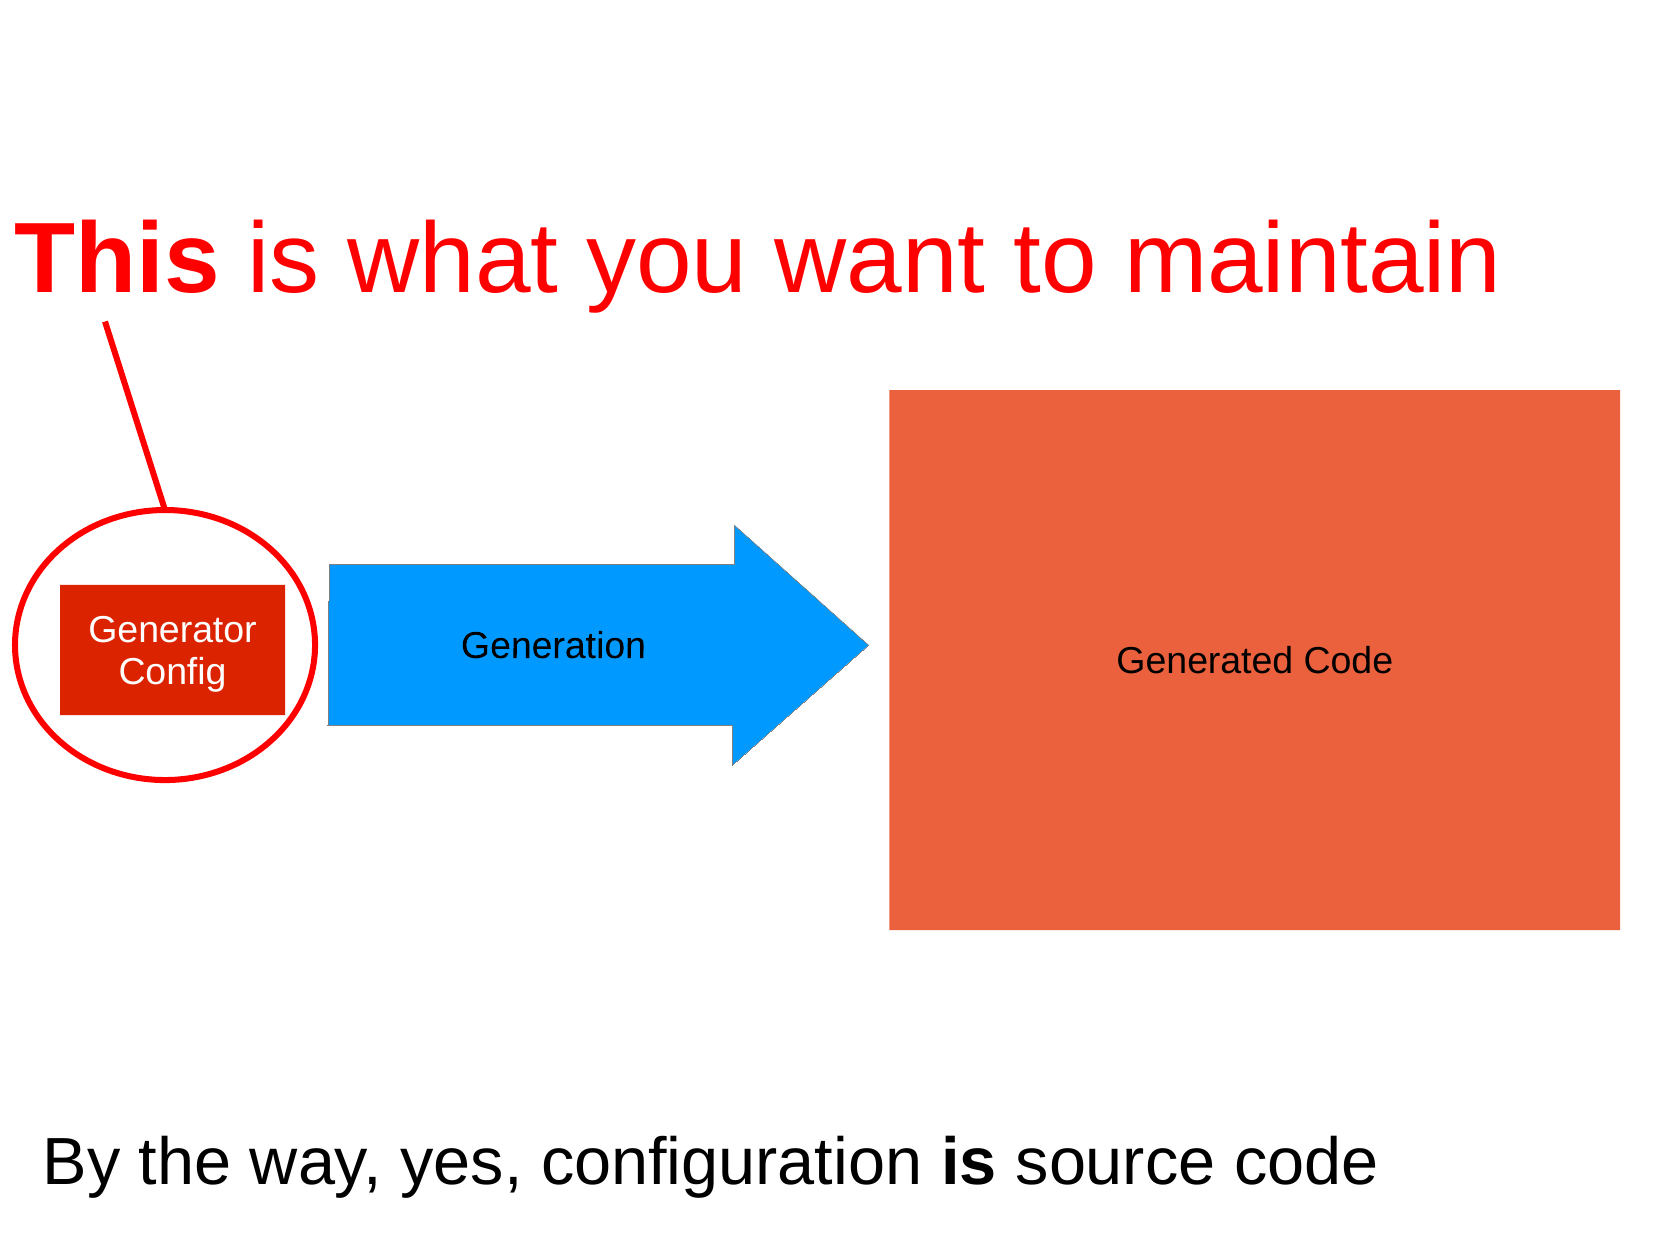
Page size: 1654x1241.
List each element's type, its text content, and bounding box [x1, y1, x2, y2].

text_box Generated Code [889, 390, 1621, 931]
text_box Generator Config [60, 584, 286, 716]
picture [338, 573, 483, 719]
text_box This is what you want to maintain [0, 195, 1654, 322]
text_box Generation [327, 525, 869, 766]
text_box By the way, yes, configuration is source code [27, 1116, 1528, 1206]
